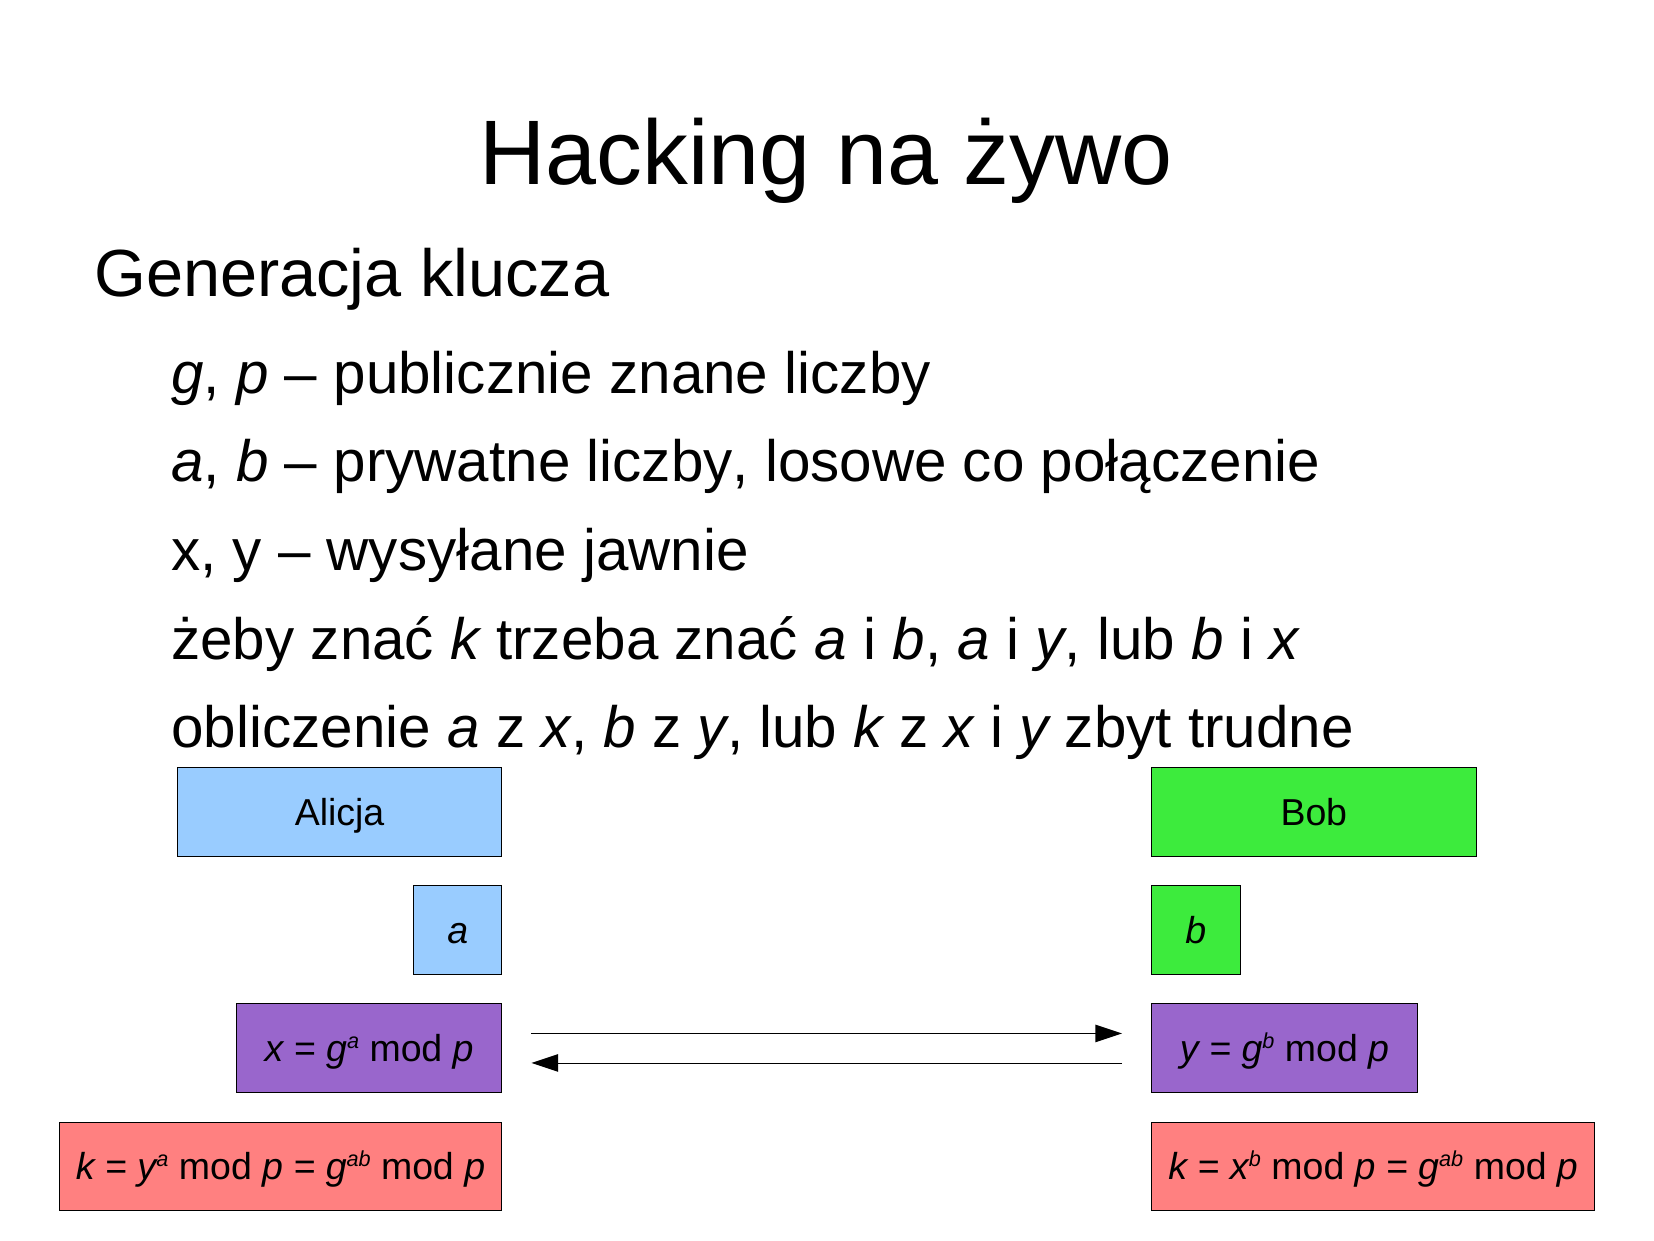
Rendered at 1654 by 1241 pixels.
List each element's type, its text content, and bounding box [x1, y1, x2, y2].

title Hacking na żywo [82, 49, 1571, 257]
text_box b [1151, 885, 1241, 975]
list Generacja klucza g, p – publicznie znane liczby a, b – prywatne liczby, losowe co połączenie x, y – wysyłane jawnie żeby znać k trzeba znać a i b, a i y, lub b i x obliczenie a z x, b z y, lub k z x i y zbyt trudne [76, 236, 1565, 1040]
text_box k = ya mod p = gab mod p [59, 1122, 502, 1211]
text_box k = xb mod p = gab mod p [1151, 1122, 1595, 1211]
text_box y = gb mod p [1151, 1003, 1418, 1093]
text_box x = ga mod p [236, 1040, 502, 1093]
text_box Alicja [177, 767, 502, 857]
text_box Bob [1151, 767, 1477, 857]
